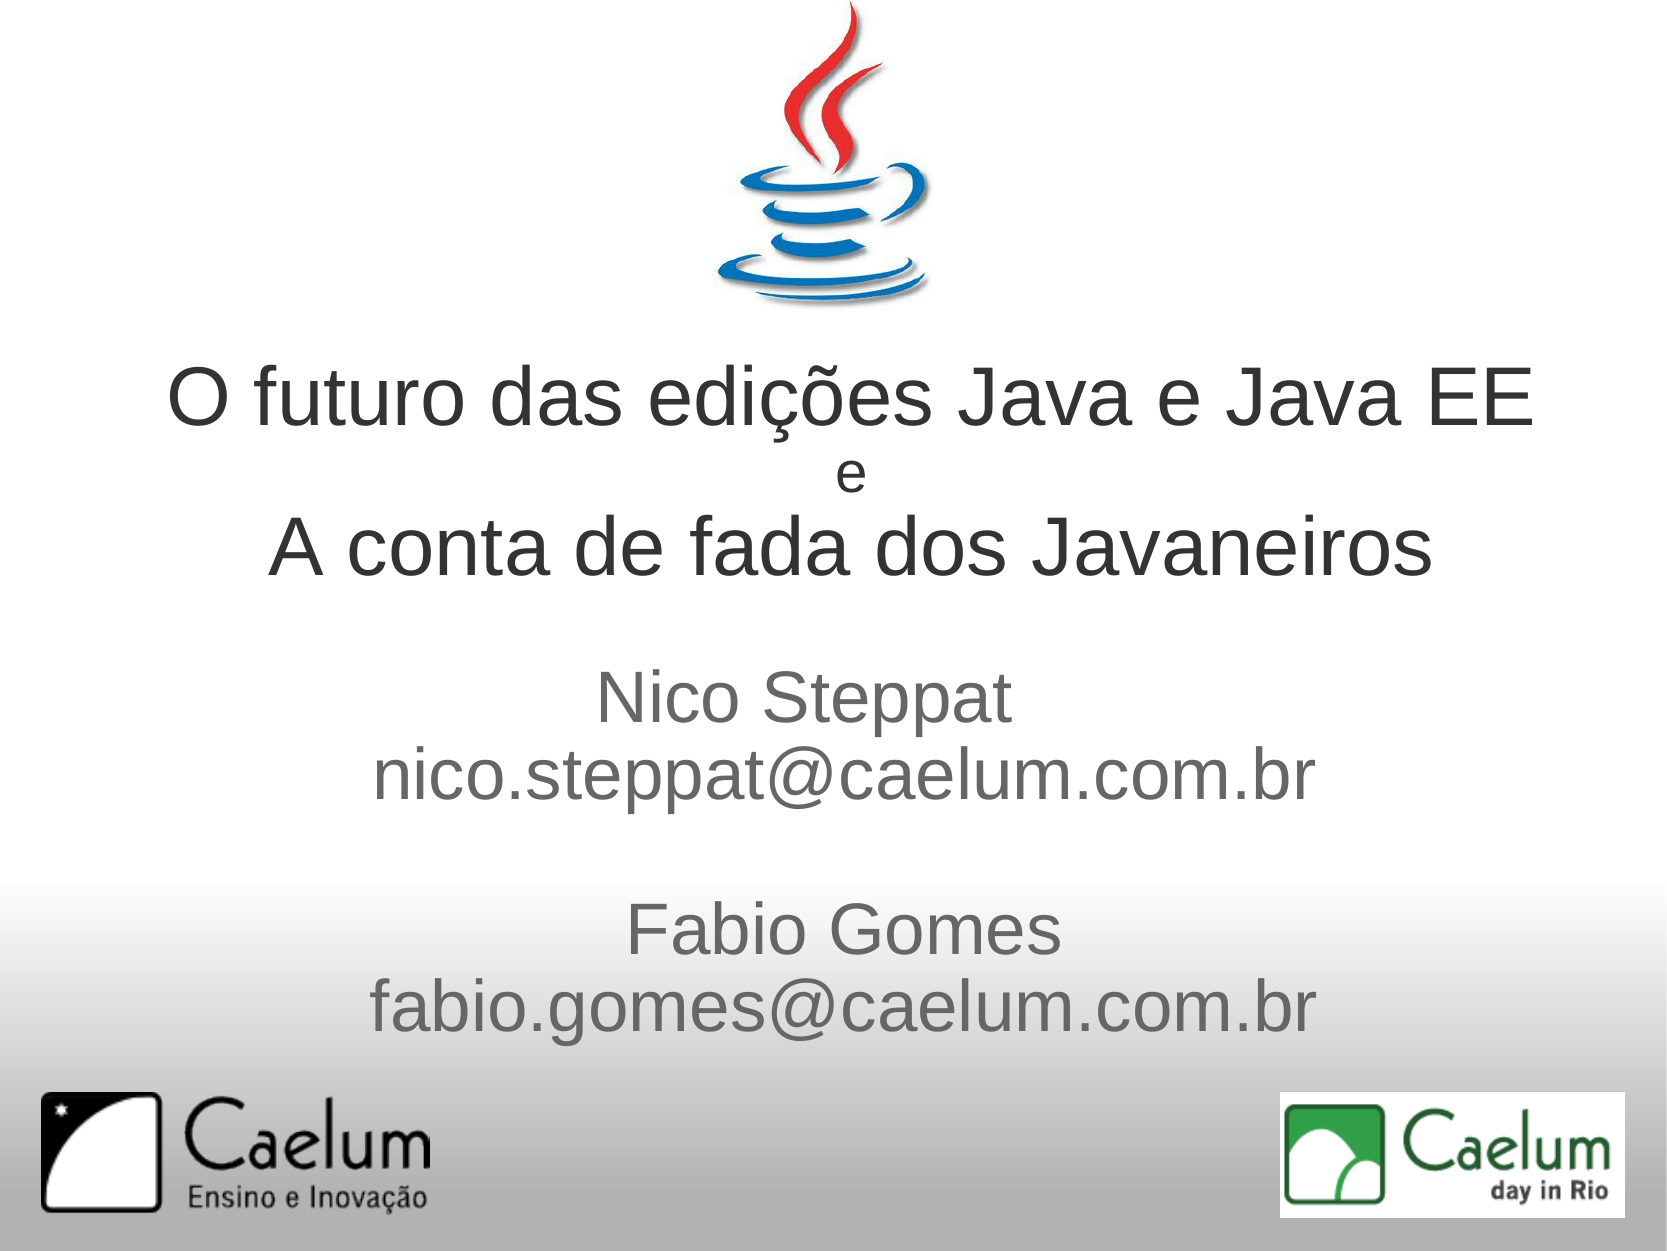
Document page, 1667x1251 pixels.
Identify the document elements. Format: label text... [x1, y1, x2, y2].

title O futuro das edições Java e Java EE e A conta de fada dos Javaneiros [102, 354, 1601, 598]
picture [0, 0, 1667, 1251]
subtitle Nico Steppat nico.steppat@caelum.com.br Fabio Gomes fabio.gomes@caelum.com.br [264, 660, 1350, 1052]
